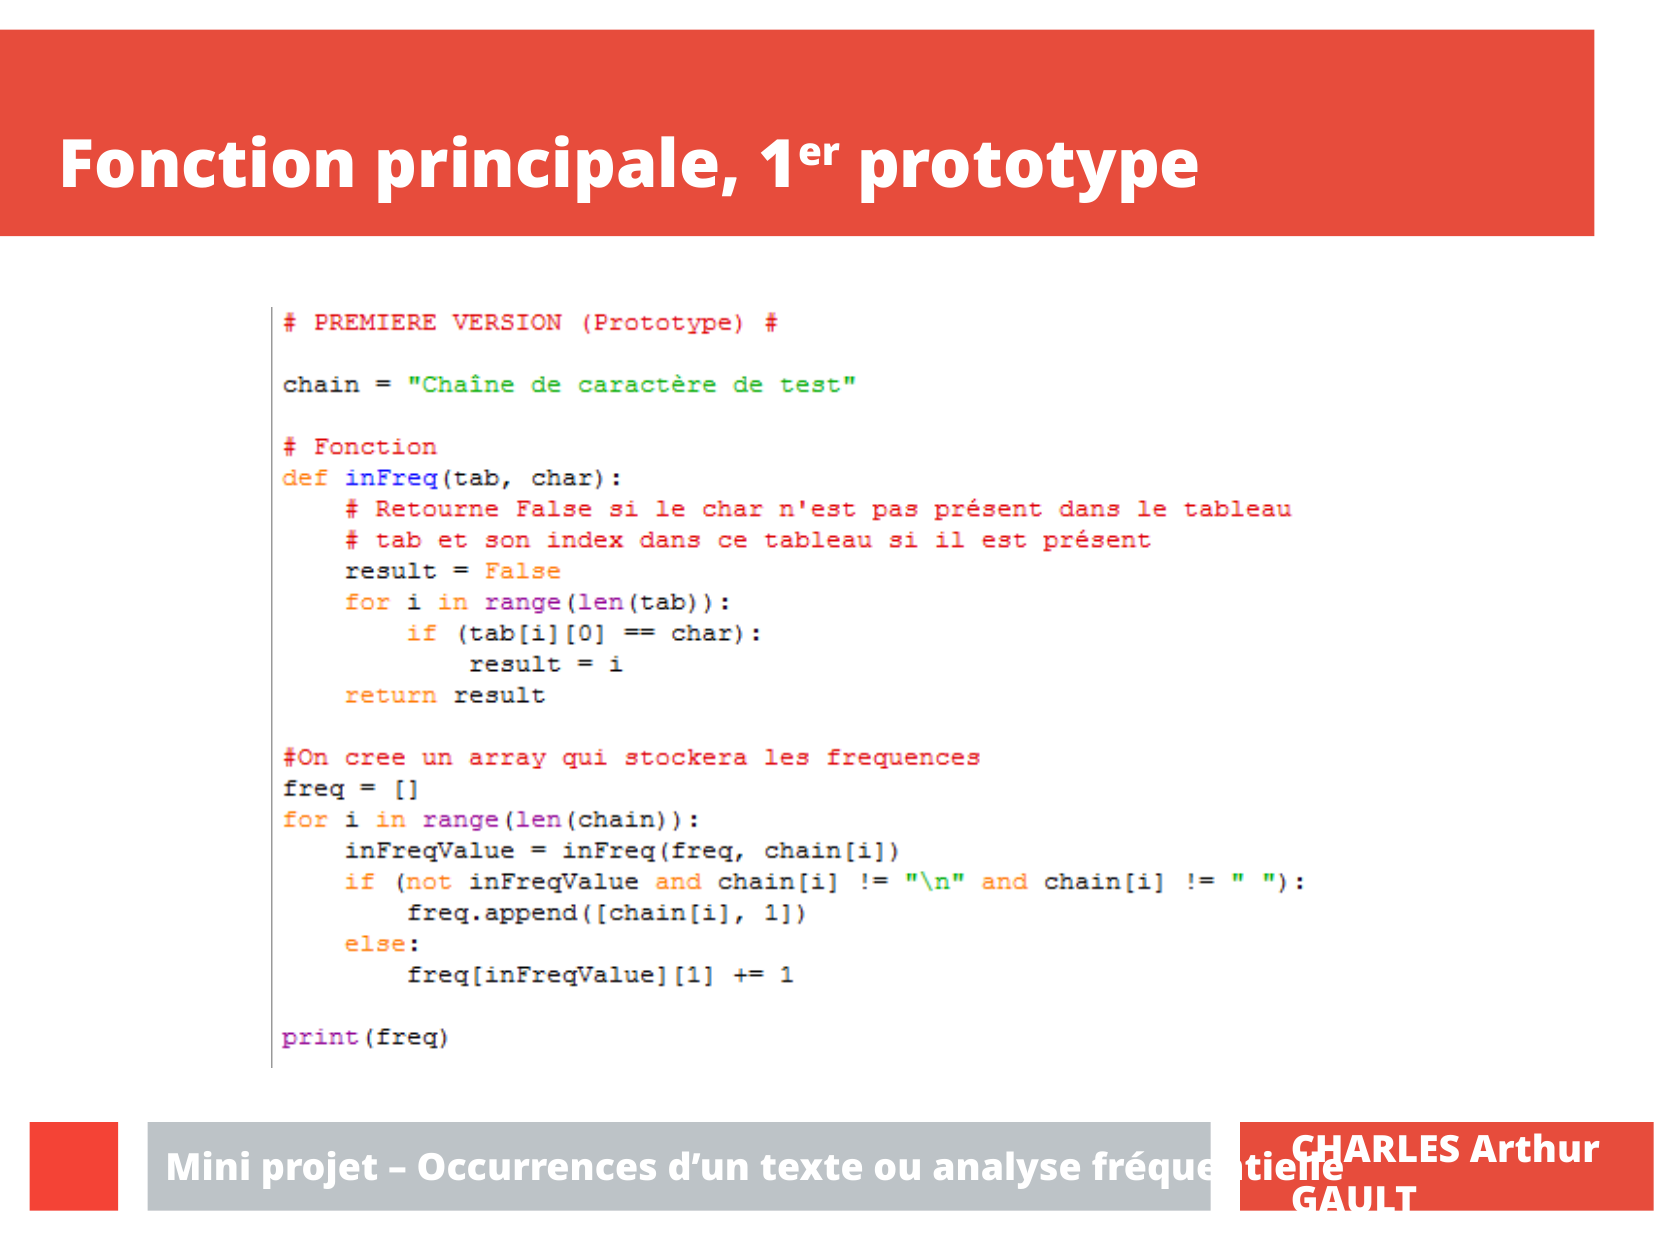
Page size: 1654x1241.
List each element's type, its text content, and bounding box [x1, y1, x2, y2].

picture [271, 307, 1376, 1068]
title Fonction principale, 1er prototype [59, 59, 1595, 207]
